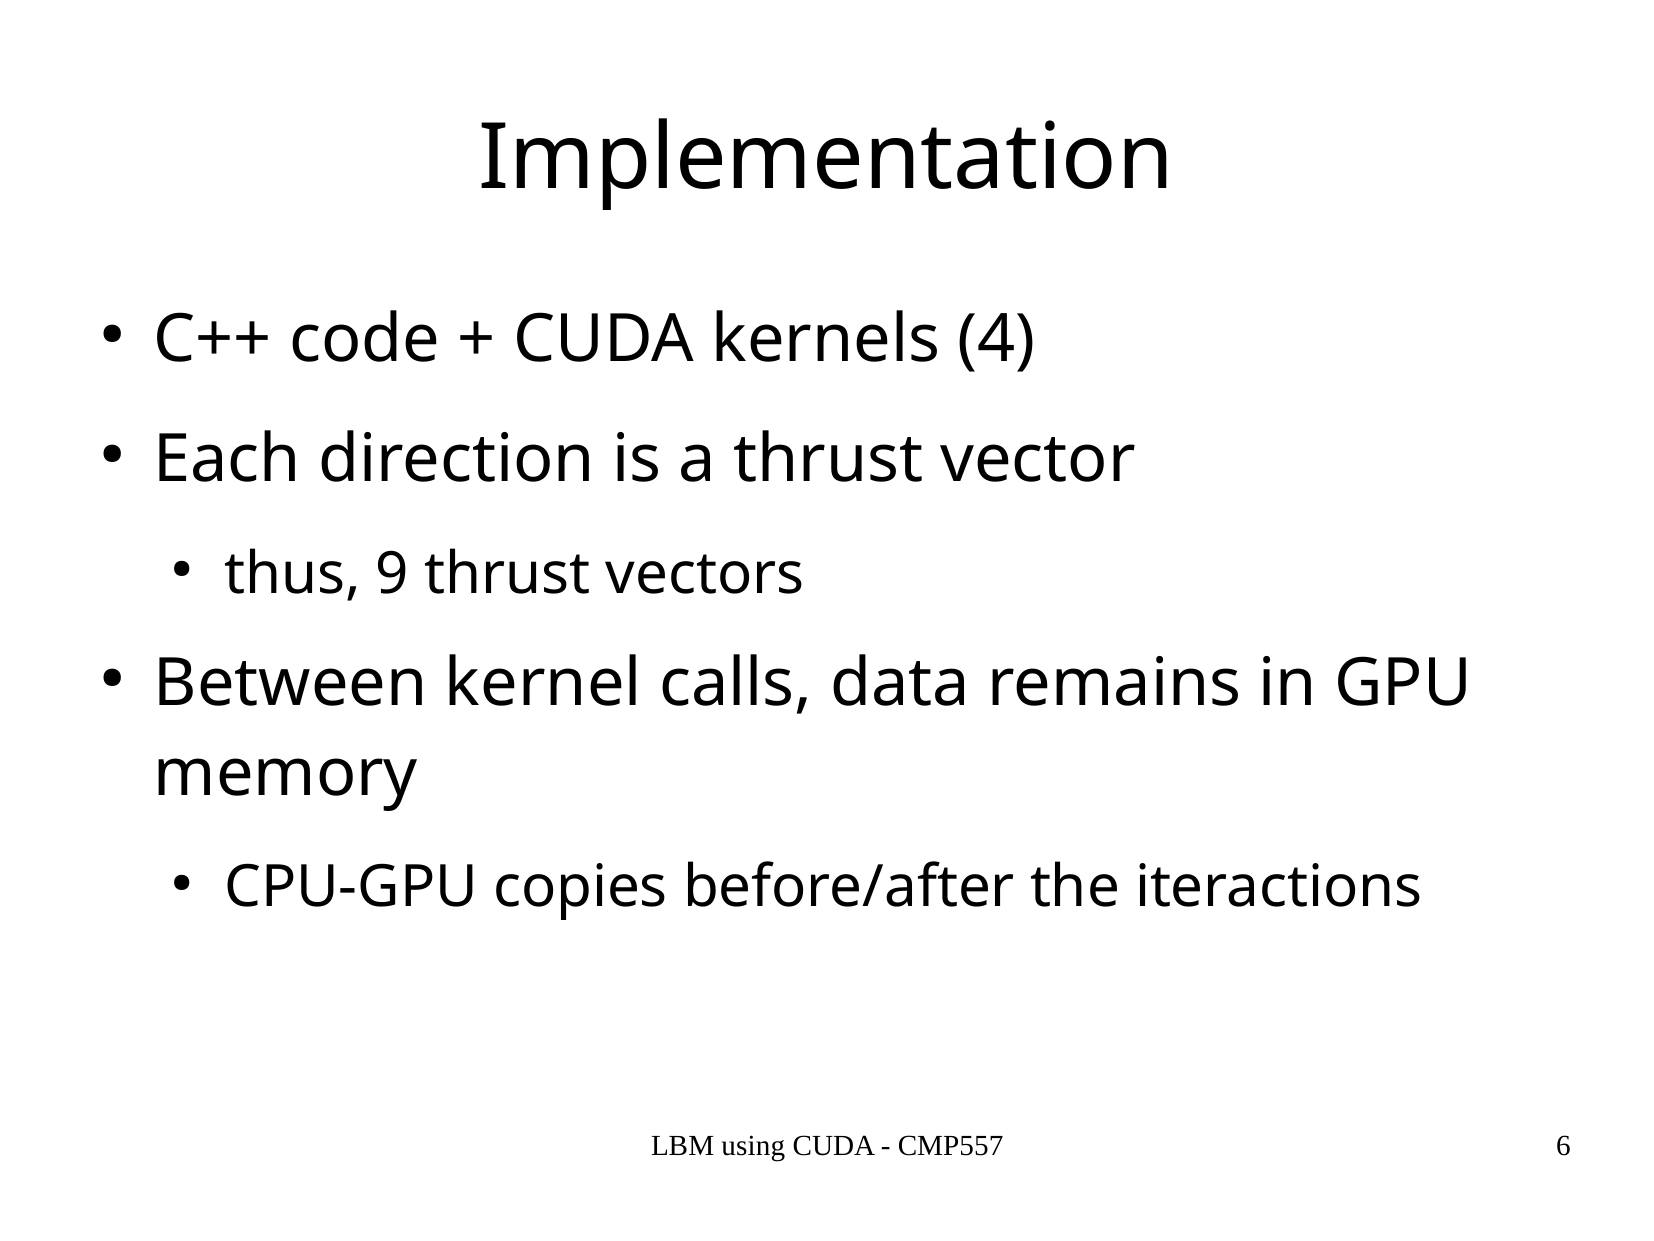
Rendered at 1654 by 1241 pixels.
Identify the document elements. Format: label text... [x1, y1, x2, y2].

list C++ code + CUDA kernels (4) Each direction is a thrust vector thus, 9 thrust vectors Between kernel calls, data remains in GPU memory CPU-GPU copies before/after the iteractions [82, 290, 1571, 1109]
title Implementation [82, 56, 1571, 250]
